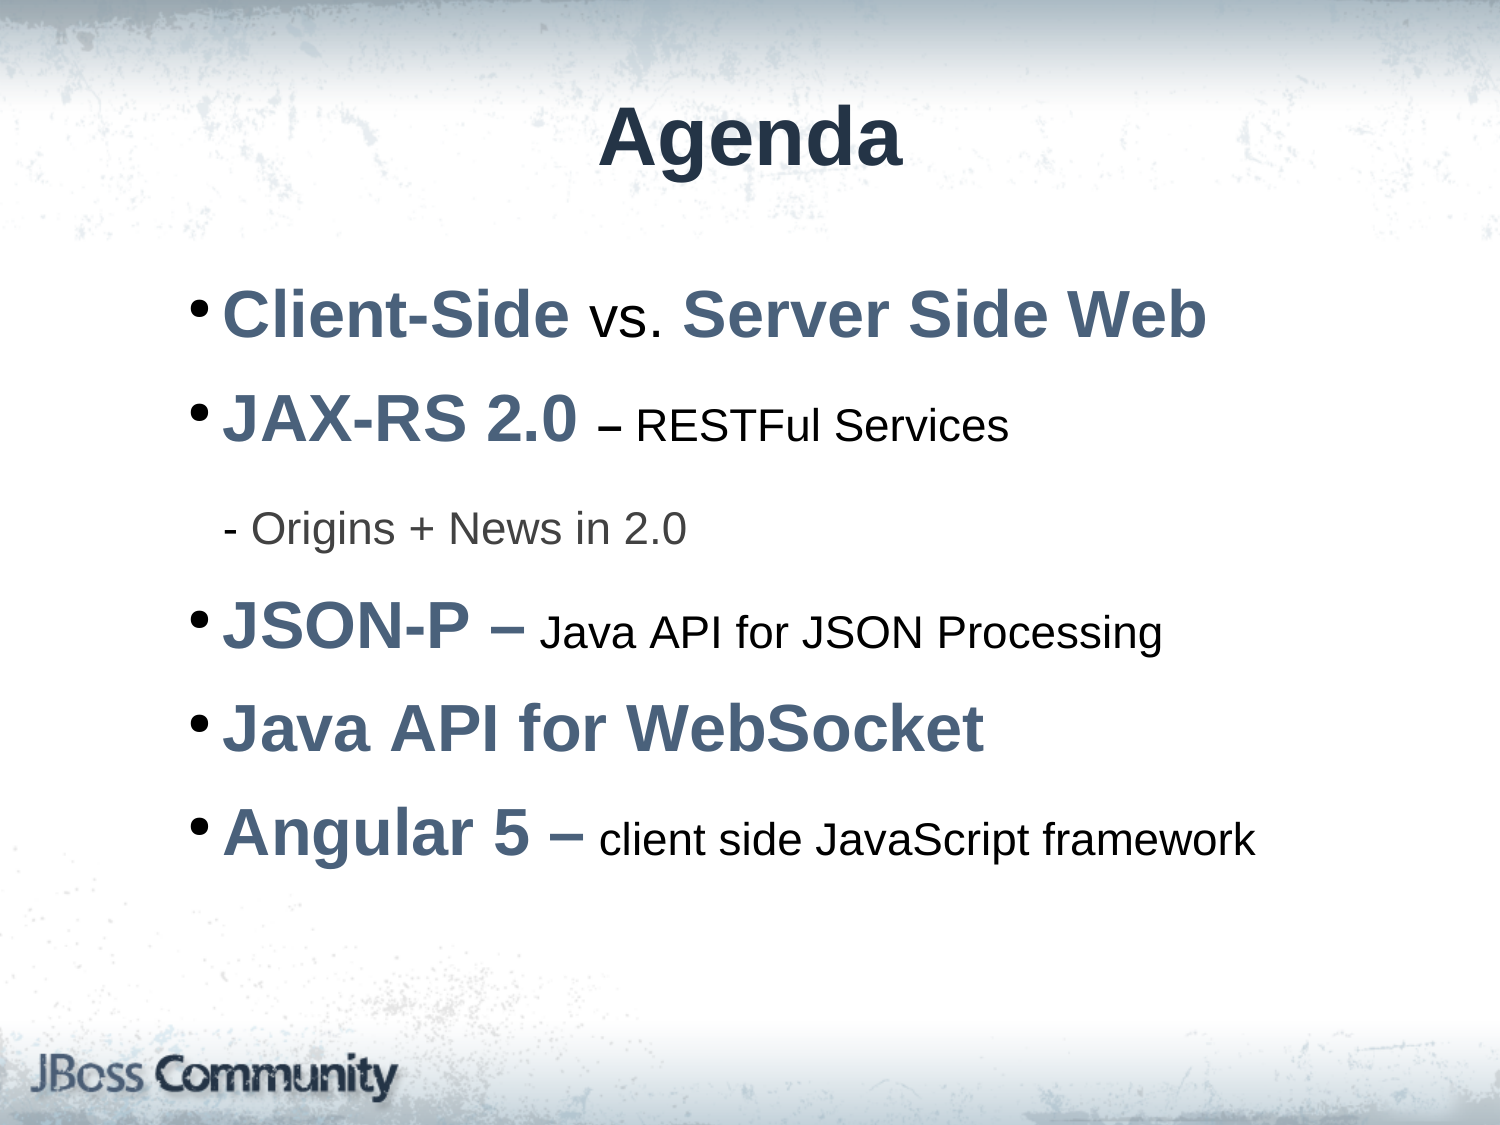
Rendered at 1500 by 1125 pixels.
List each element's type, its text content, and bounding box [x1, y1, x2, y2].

subtitle Client-Side vs. Server Side Web JAX-RS 2.0 – RESTFul Services - Origins + News in 2.0 JSON-P – Java API for JSON Processing Java API for WebSocket Angular 5 – client side JavaScript framework [112, 239, 1388, 901]
title Agenda [112, 38, 1388, 226]
picture [0, 0, 1500, 1125]
